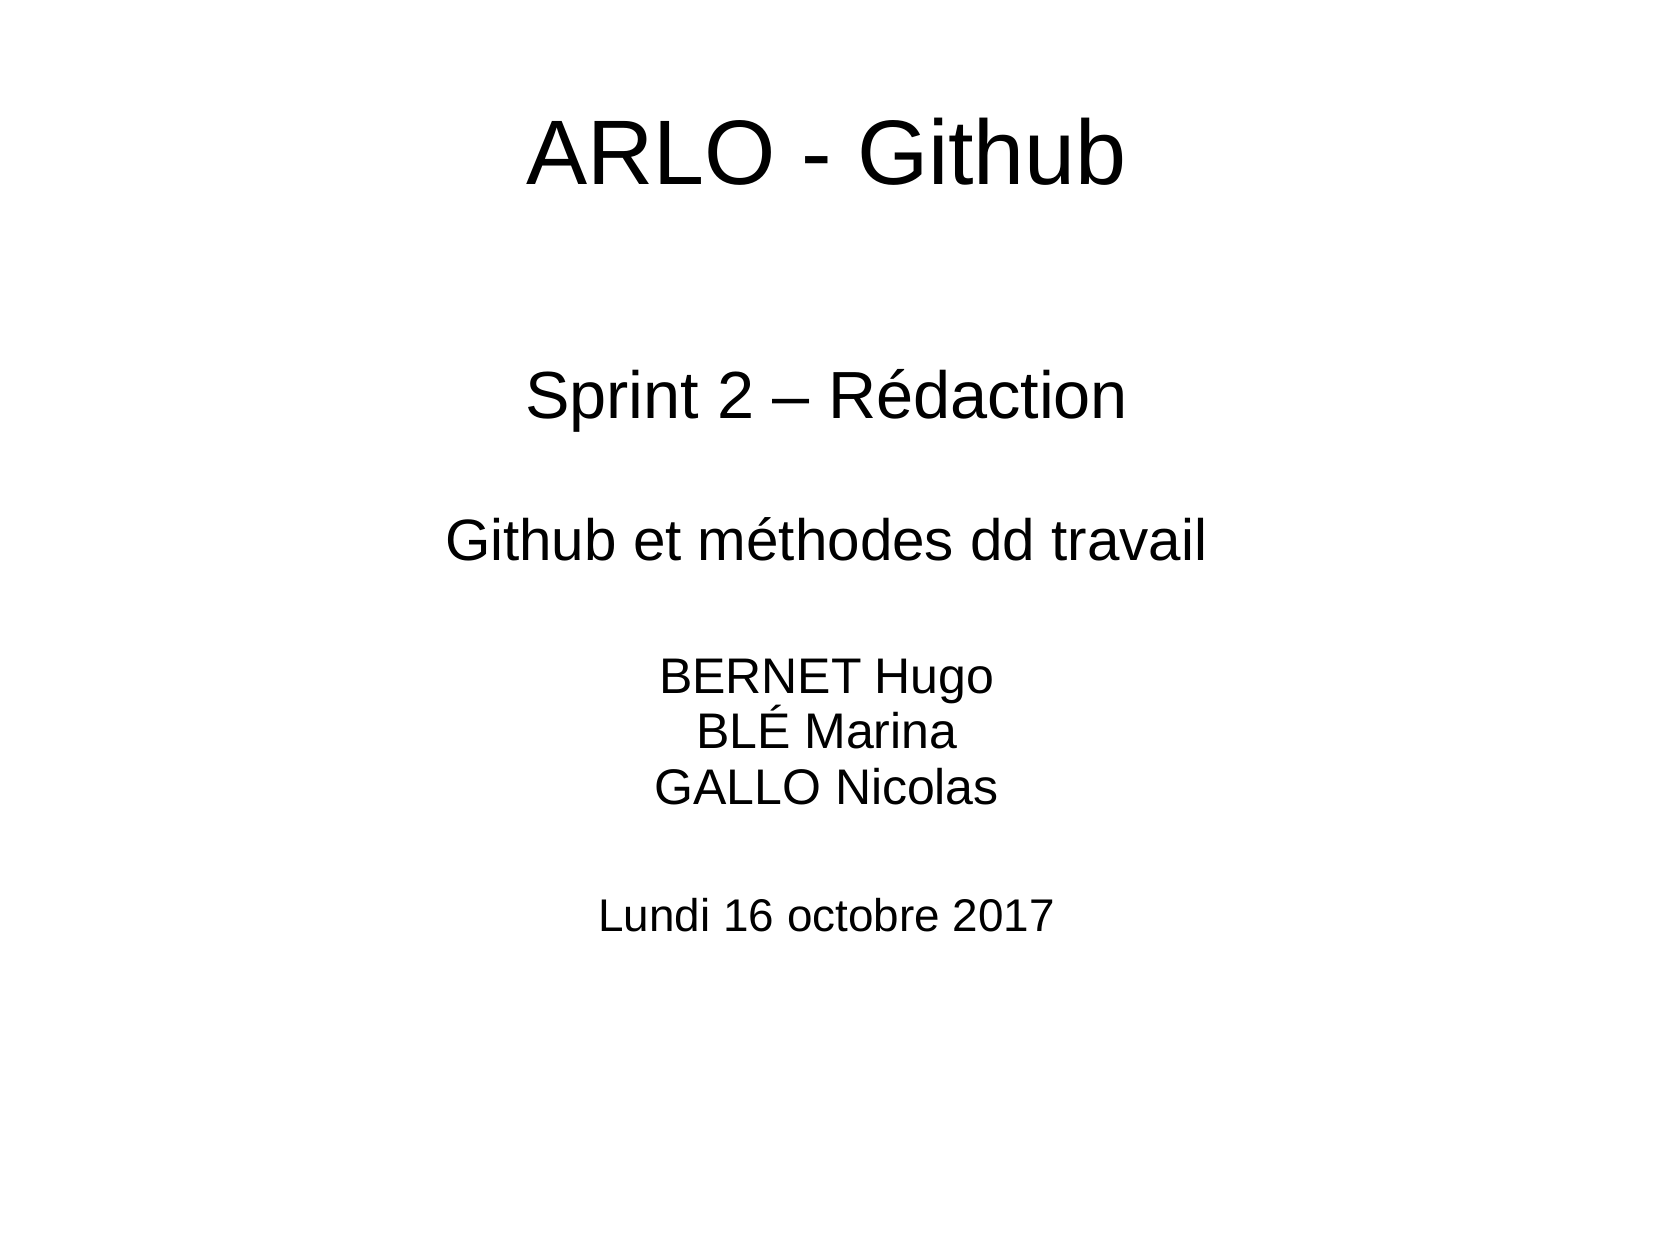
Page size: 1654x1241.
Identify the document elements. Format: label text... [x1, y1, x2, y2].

title ARLO - Github [82, 49, 1571, 257]
subtitle Sprint 2 – Rédaction Github et méthodes dd travail BERNET Hugo BLÉ Marina GALLO Nicolas Lundi 16 octobre 2017 [82, 290, 1571, 1010]
